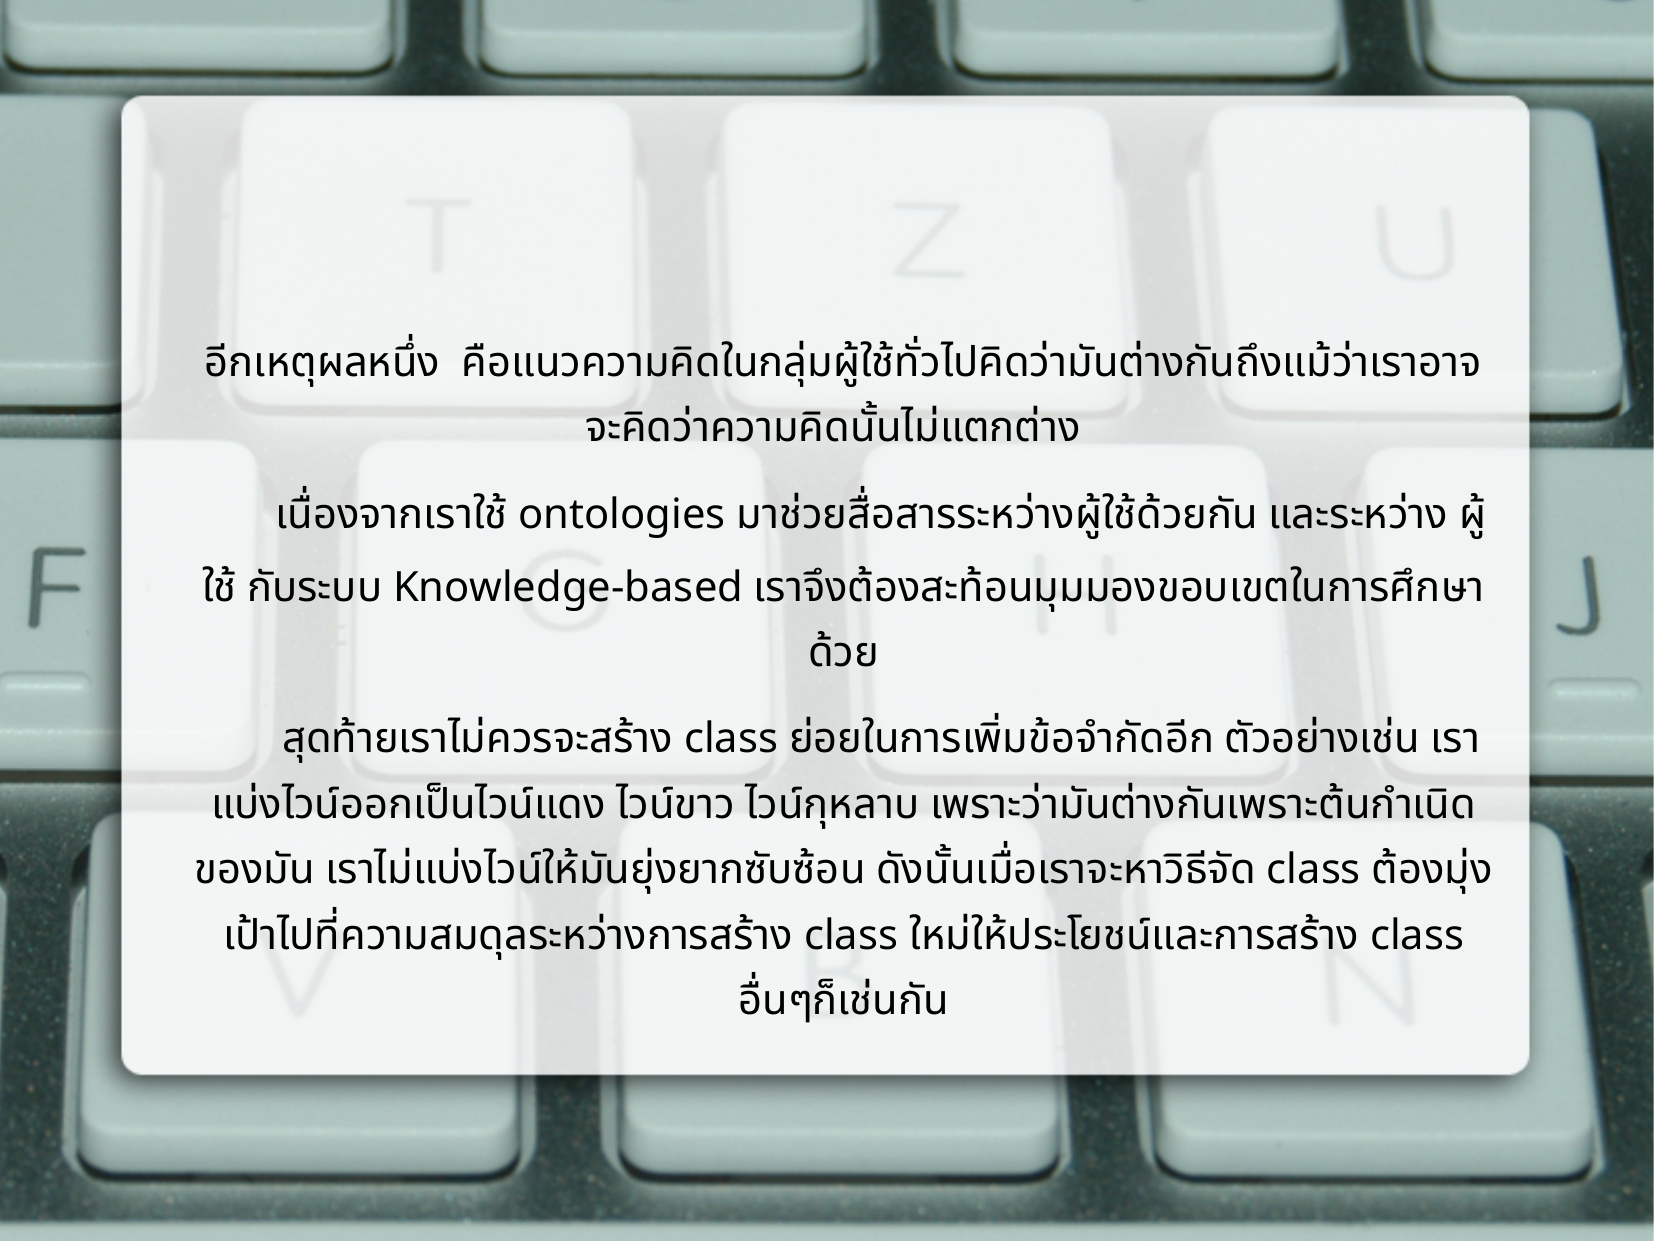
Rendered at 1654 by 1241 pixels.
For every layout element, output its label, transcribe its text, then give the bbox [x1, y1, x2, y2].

picture [0, 0, 1654, 1241]
subtitle อีกเหตุผลหนึ่ง คือแนวความคิดในกลุ่มผู้ใช้ทั่วไปคิดว่ามันต่างกันถึงแม้ว่าเราอาจจะคิดว่าความคิดนั้นไม่แตกต่าง เนื่องจากเราใช้ ontologies มาช่วยสื่อสารระหว่างผู้ใช้ด้วยกัน และระหว่าง ผู้ใช้ กับระบบ Knowledge-based เราจึงต้องสะท้อนมุมมองขอบเขตในการศึกษาด้วย สุดท้ายเราไม่ควรจะสร้าง class ย่อยในการเพิ่มข้อจำกัดอีก ตัวอย่างเช่น เราแบ่งไวน์ออกเป็นไวน์แดง ไวน์ขาว ไวน์กุหลาบ เพราะว่ามันต่างกันเพราะต้นกำเนิดของมัน เราไม่แบ่งไวน์ให้มันยุ่งยากซับซ้อน ดังนั้นเมื่อเราจะหาวิธีจัด class ต้องมุ่งเป้าไปที่ความสมดุลระหว่างการสร้าง class ใหม่ให้ประโยชน์และการสร้าง class อื่นๆก็เช่นกัน [187, 337, 1501, 1013]
